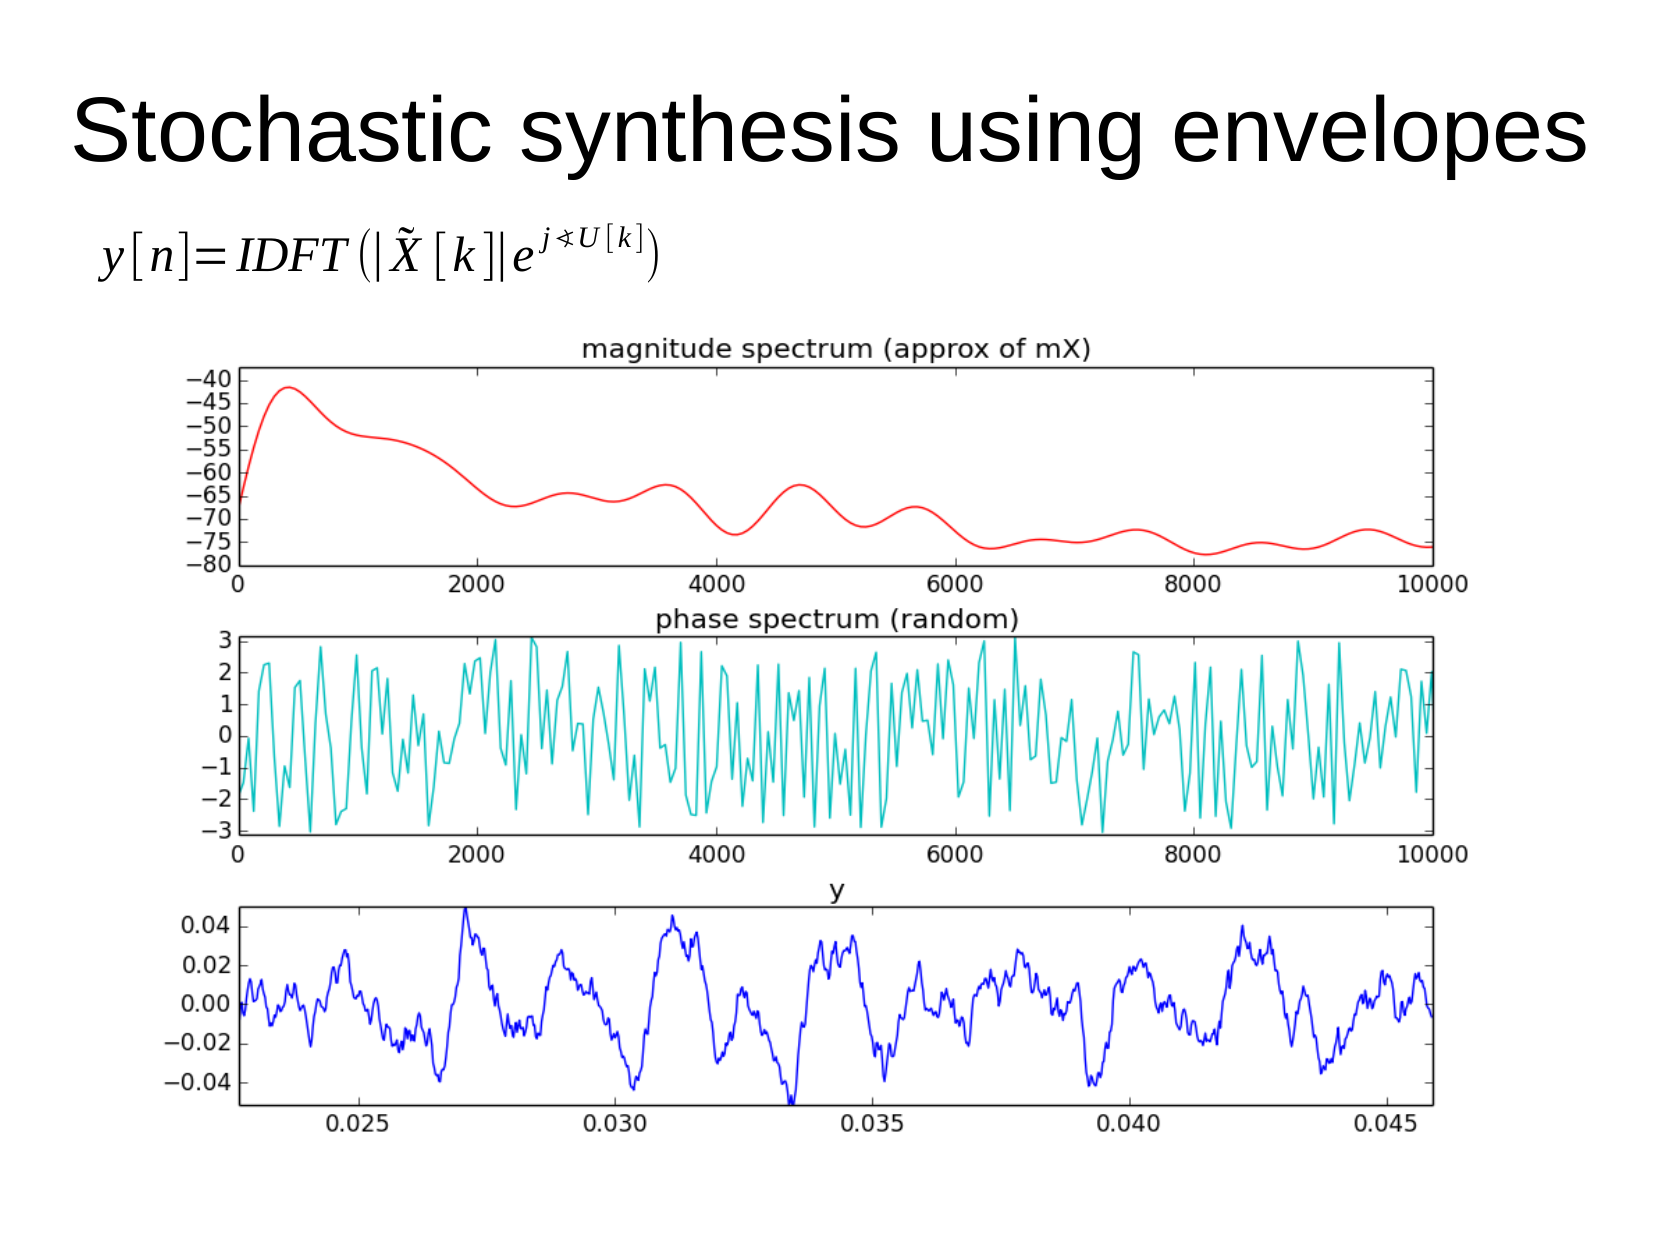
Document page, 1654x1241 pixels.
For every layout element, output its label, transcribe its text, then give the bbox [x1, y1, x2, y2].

title Stochastic synthesis using envelopes [70, 25, 1606, 233]
chart [90, 220, 669, 344]
picture [150, 314, 1501, 1169]
